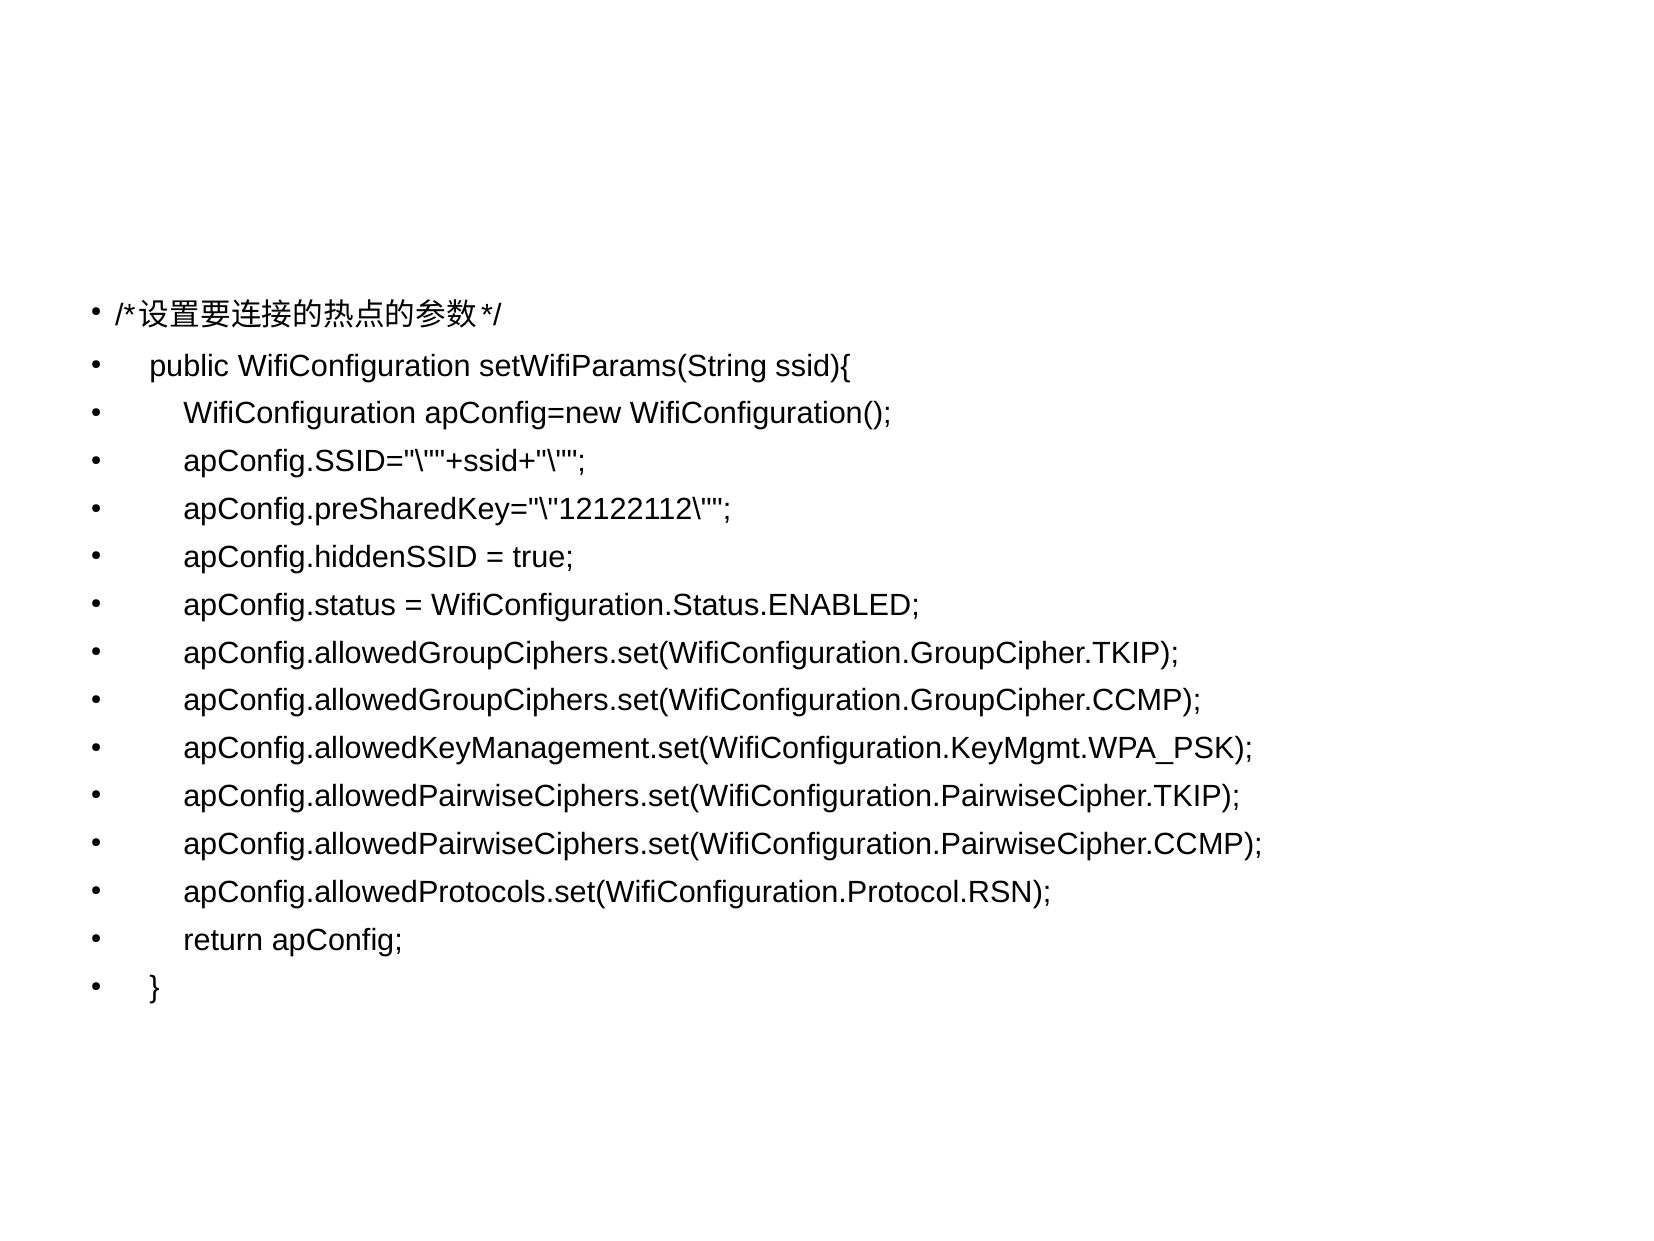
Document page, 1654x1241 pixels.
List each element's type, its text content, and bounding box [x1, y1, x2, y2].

list /*设置要连接的热点的参数*/ public WifiConfiguration setWifiParams(String ssid){ WifiConfiguration apConfig=new WifiConfiguration(); apConfig.SSID="\""+ssid+"\""; apConfig.preSharedKey="\"12122112\""; apConfig.hiddenSSID = true; apConfig.status = WifiConfiguration.Status.ENABLED; apConfig.allowedGroupCiphers.set(WifiConfiguration.GroupCipher.TKIP); apConfig.allowedGroupCiphers.set(WifiConfiguration.GroupCipher.CCMP); apConfig.allowedKeyManagement.set(WifiConfiguration.KeyMgmt.WPA_PSK); apConfig.allowedPairwiseCiphers.set(WifiConfiguration.PairwiseCipher.TKIP); apConfig.allowedPairwiseCiphers.set(WifiConfiguration.PairwiseCipher.CCMP); apConfig.allowedProtocols.set(WifiConfiguration.Protocol.RSN); return apConfig; } [82, 290, 1571, 1010]
